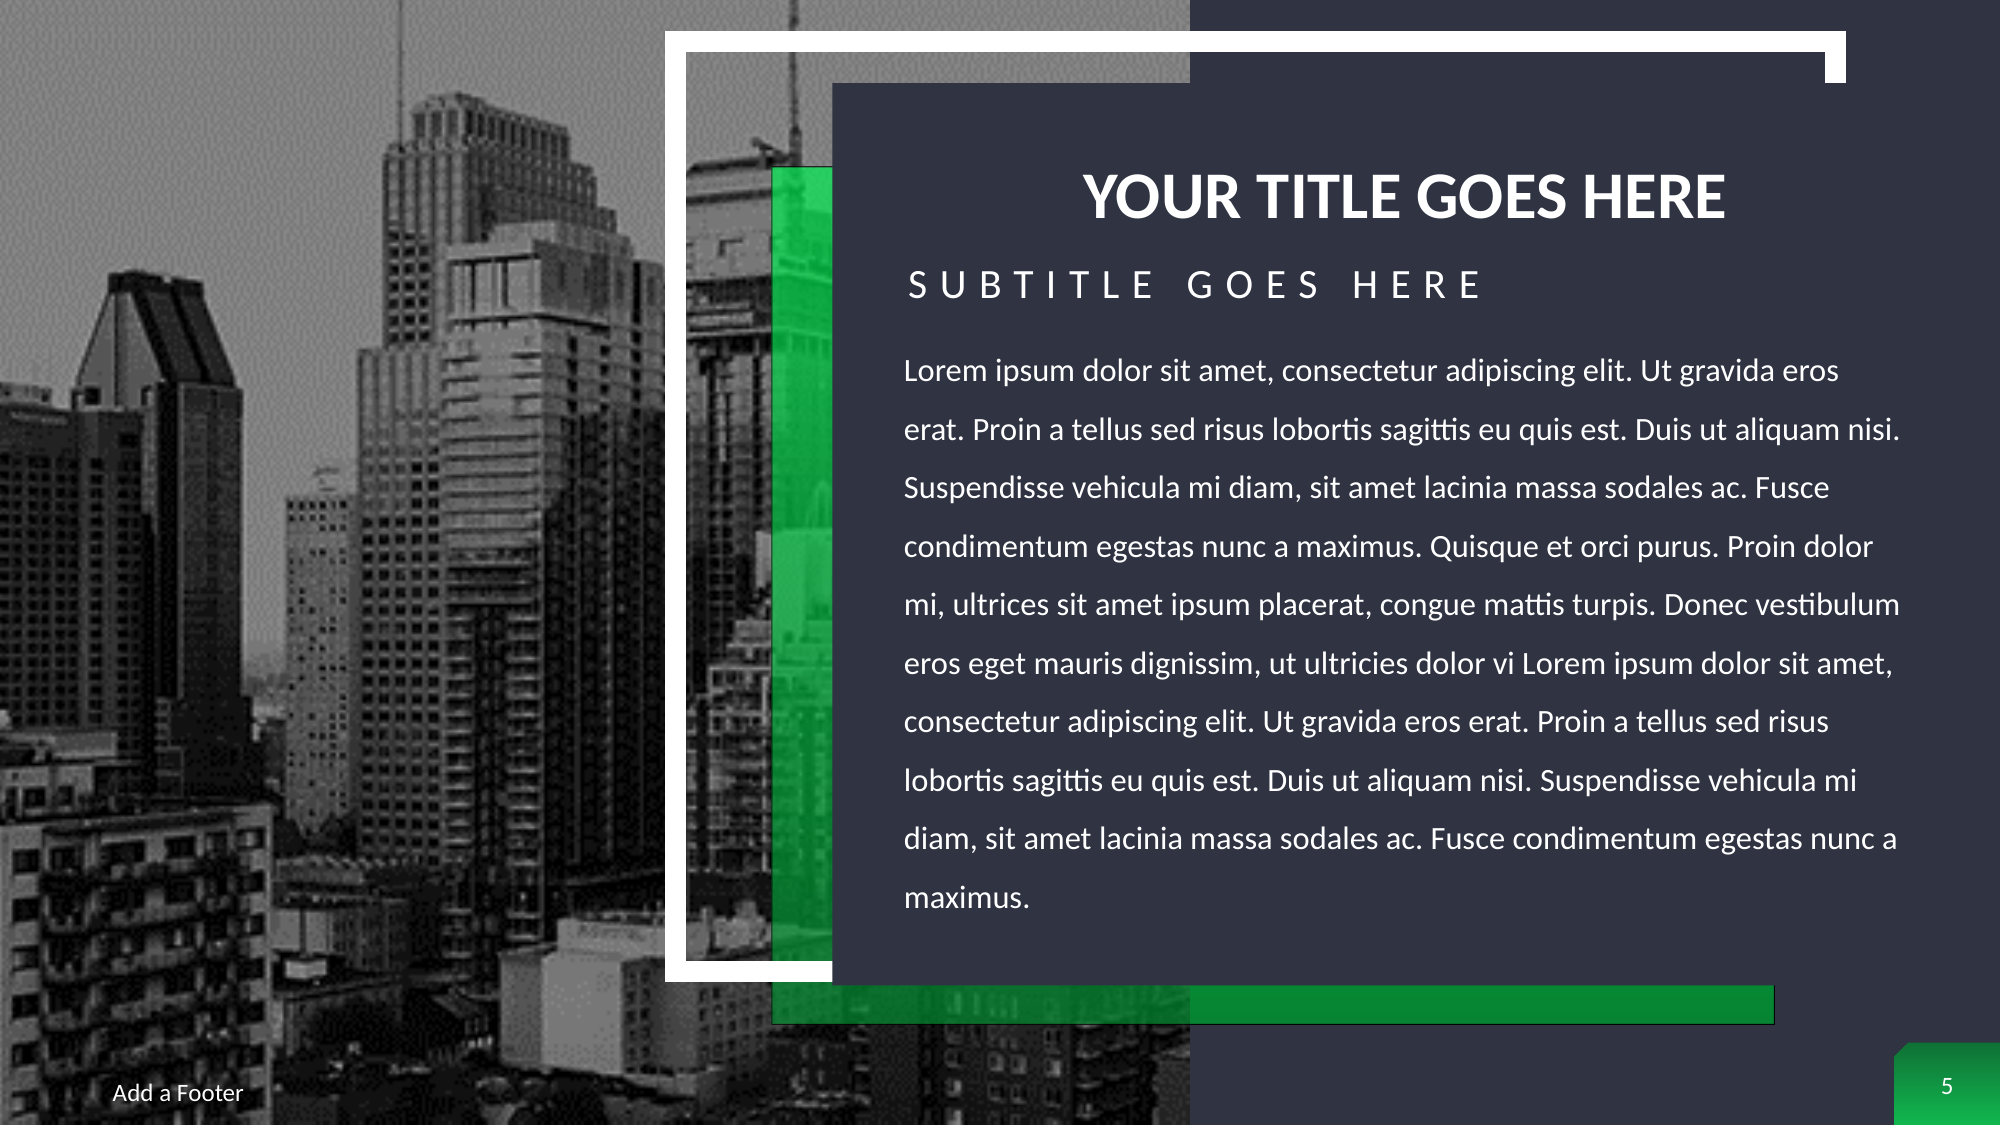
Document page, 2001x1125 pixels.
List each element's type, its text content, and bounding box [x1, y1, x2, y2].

slide_number <number> [1894, 1050, 2000, 1118]
text_box 2 + [771, 166, 832, 961]
footer Add a Footer [97, 1061, 773, 1121]
text_box 2 + [771, 982, 1775, 1025]
list Lorem ipsum dolor sit amet, consectetur adipiscing elit. Ut gravida eros erat. Proin a tellus sed risus lobortis sagittis eu quis est. Duis ut aliquam nisi. Suspendisse vehicula mi diam, sit amet lacinia massa sodales ac. Fusce condimentum egestas nunc a maximus. Quisque et orci purus. Proin dolor mi, ultrices sit amet ipsum placerat, congue mattis turpis. Donec vestibulum eros eget mauris dignissim, ut ultricies dolor vi Lorem ipsum dolor sit amet, consectetur adipiscing elit. Ut gravida eros erat. Proin a tellus sed risus lobortis sagittis eu quis est. Duis ut aliquam nisi. Suspendisse vehicula mi diam, sit amet lacinia massa sodales ac. Fusce condimentum egestas nunc a maximus. [903, 321, 1908, 925]
picture [686, 52, 1190, 961]
title YOUR TITLE GOES HERE [903, 150, 1908, 245]
list SUBTITLE GOES HERE [908, 255, 1905, 321]
text_box [832, 83, 1895, 986]
picture [0, 0, 1190, 1125]
